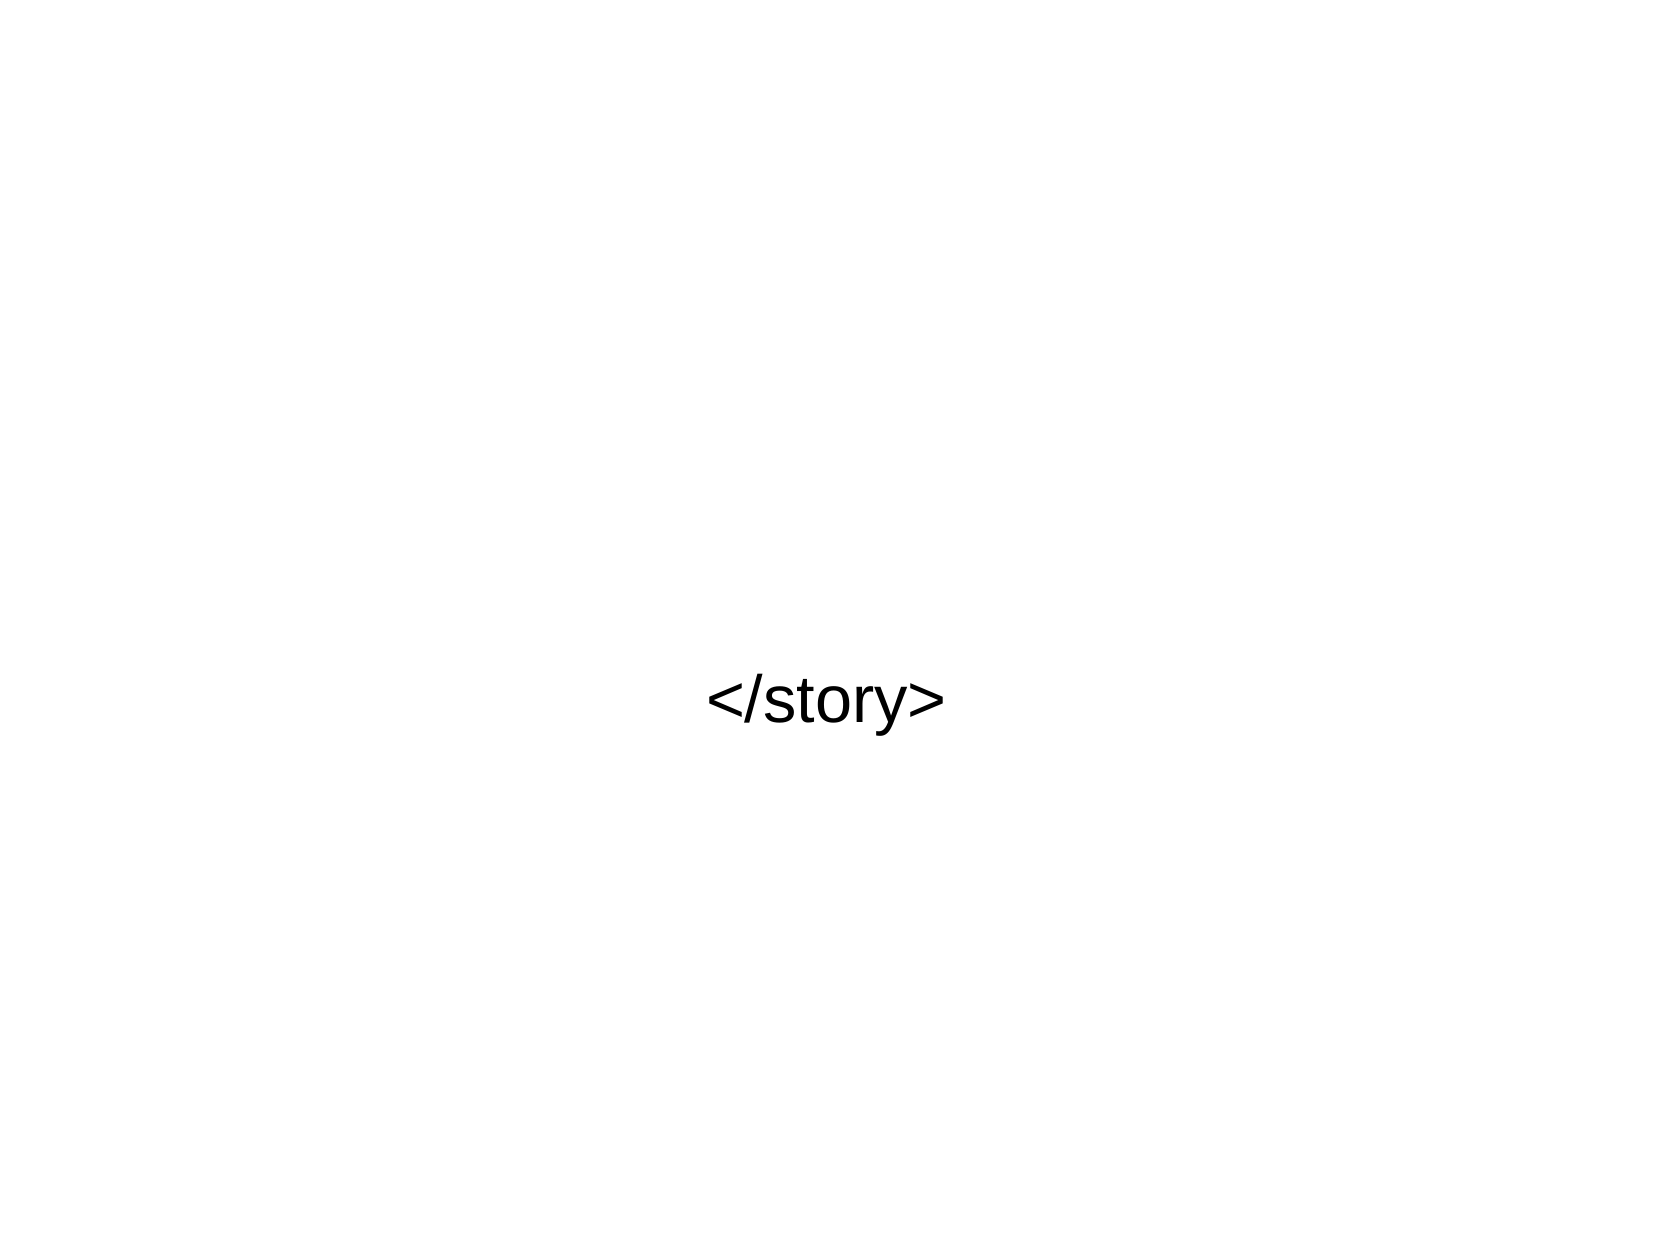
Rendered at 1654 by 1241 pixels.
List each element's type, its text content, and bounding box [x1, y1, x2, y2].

subtitle </story> [82, 297, 1571, 1102]
